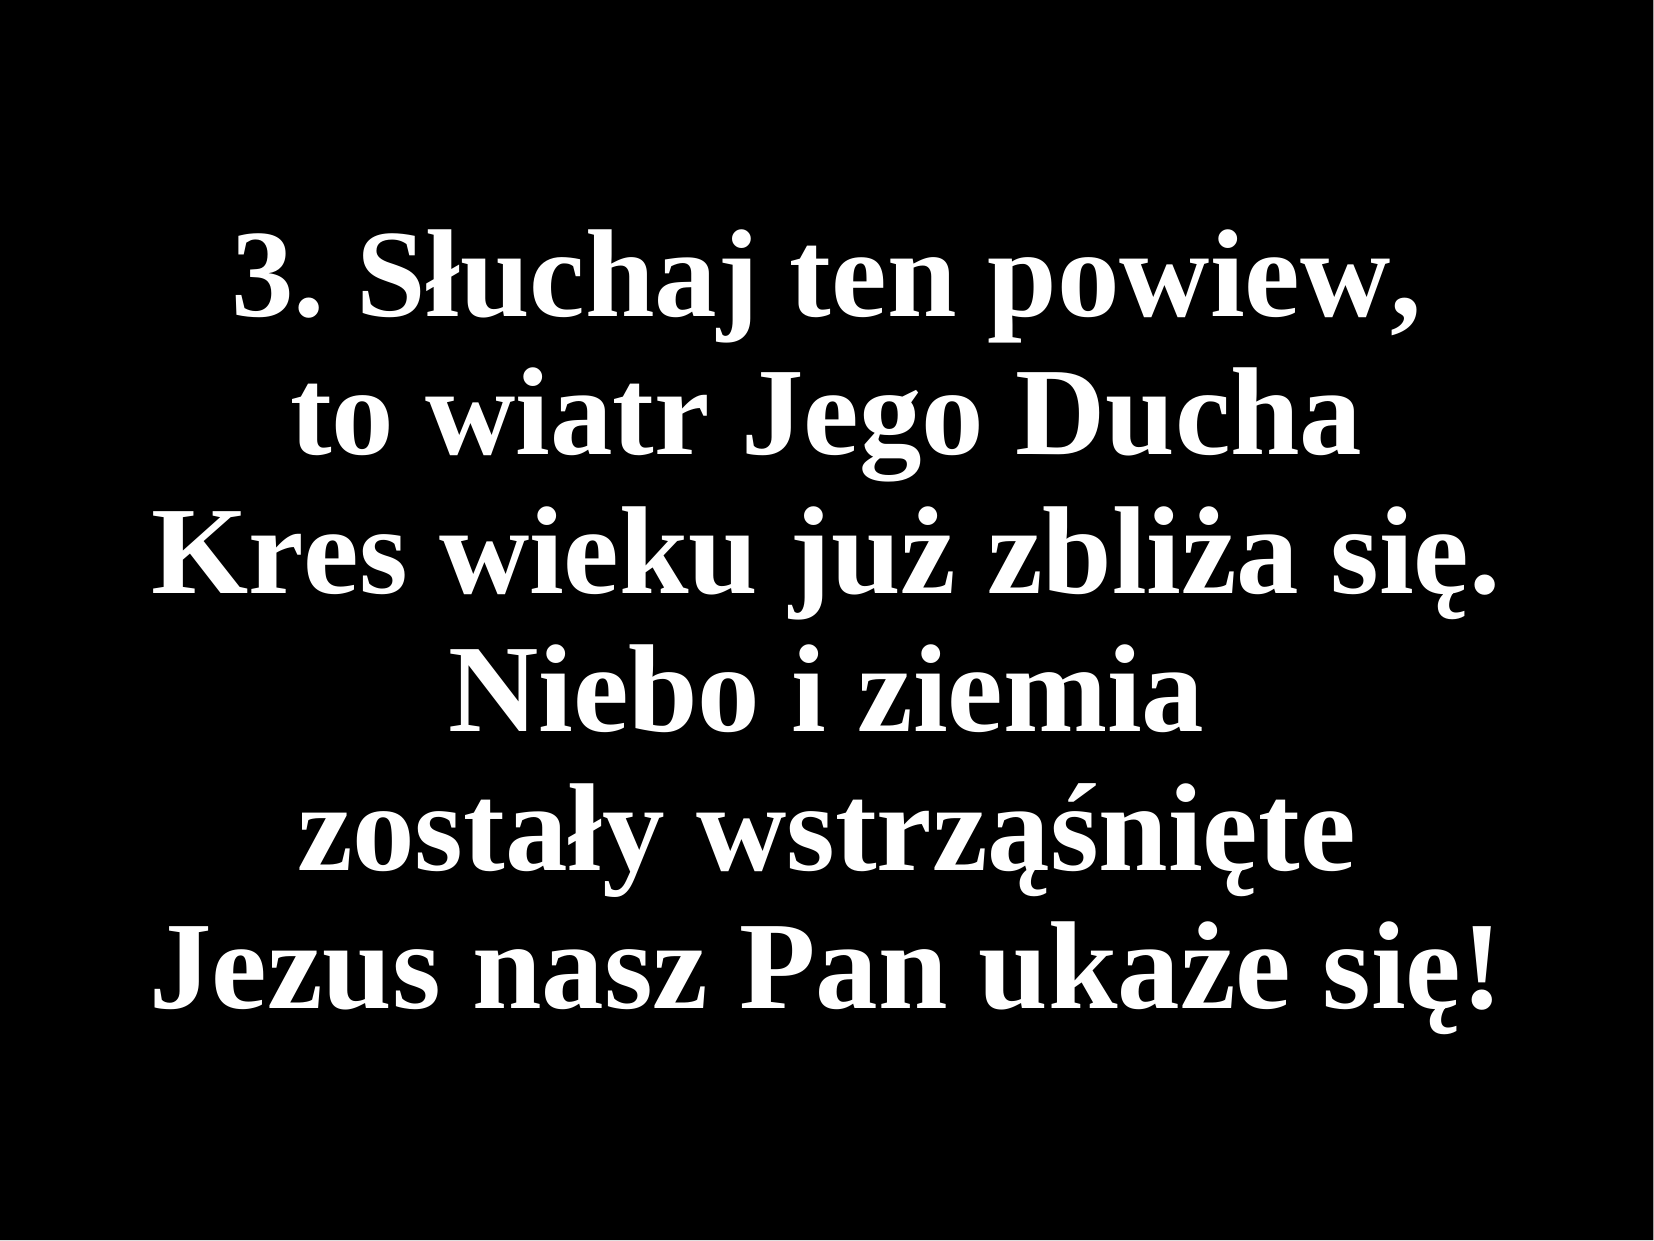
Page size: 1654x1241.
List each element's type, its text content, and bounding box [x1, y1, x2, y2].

title 3. Słuchaj ten powiew, to wiatr Jego Ducha Kres wieku już zbliża się. Niebo i ziemia zostały wstrząśnięte Jezus nasz Pan ukaże się! [0, 0, 1654, 1241]
